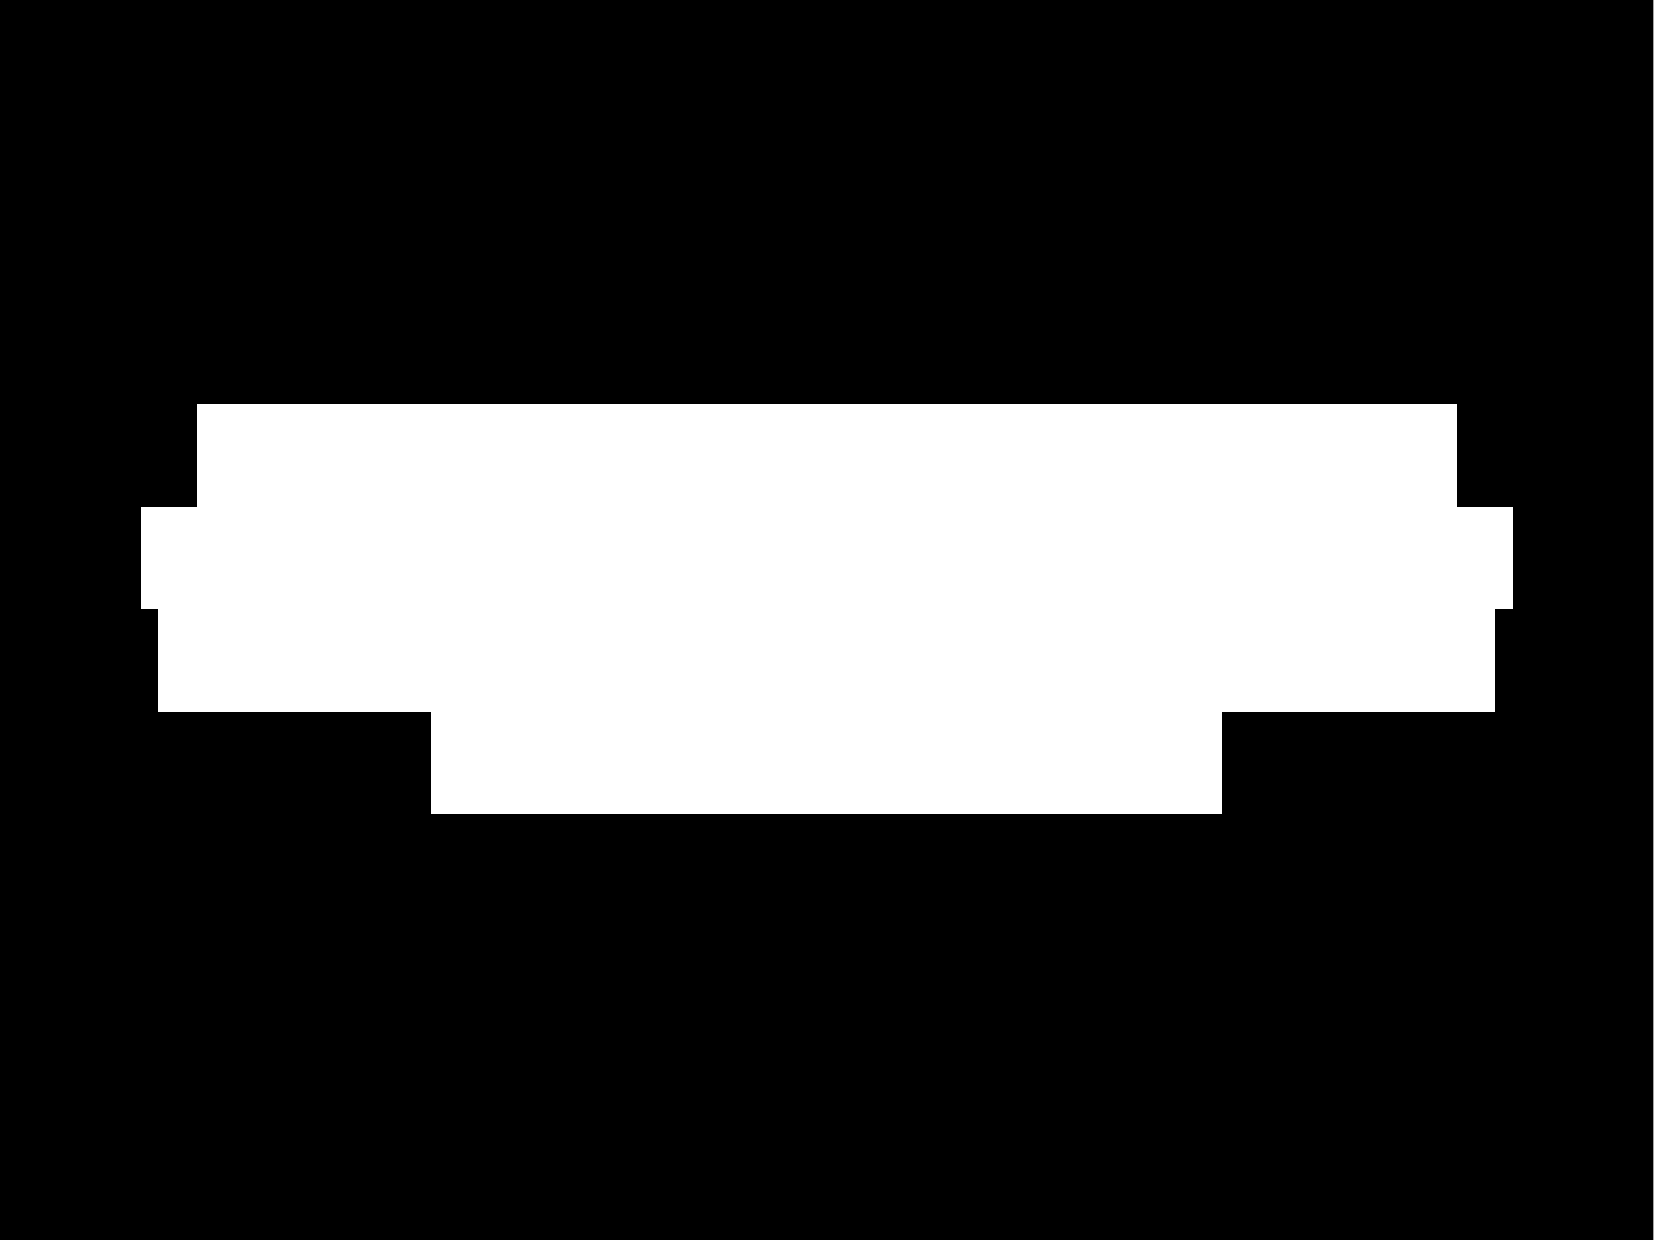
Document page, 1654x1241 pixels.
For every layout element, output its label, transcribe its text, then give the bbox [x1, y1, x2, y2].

subtitle Hoje é tempo de fortalecer a fé Colidir com o mundo e ficar de pé Mais que conhecer, preciso viver A verdade revelada [82, 49, 1571, 1170]
